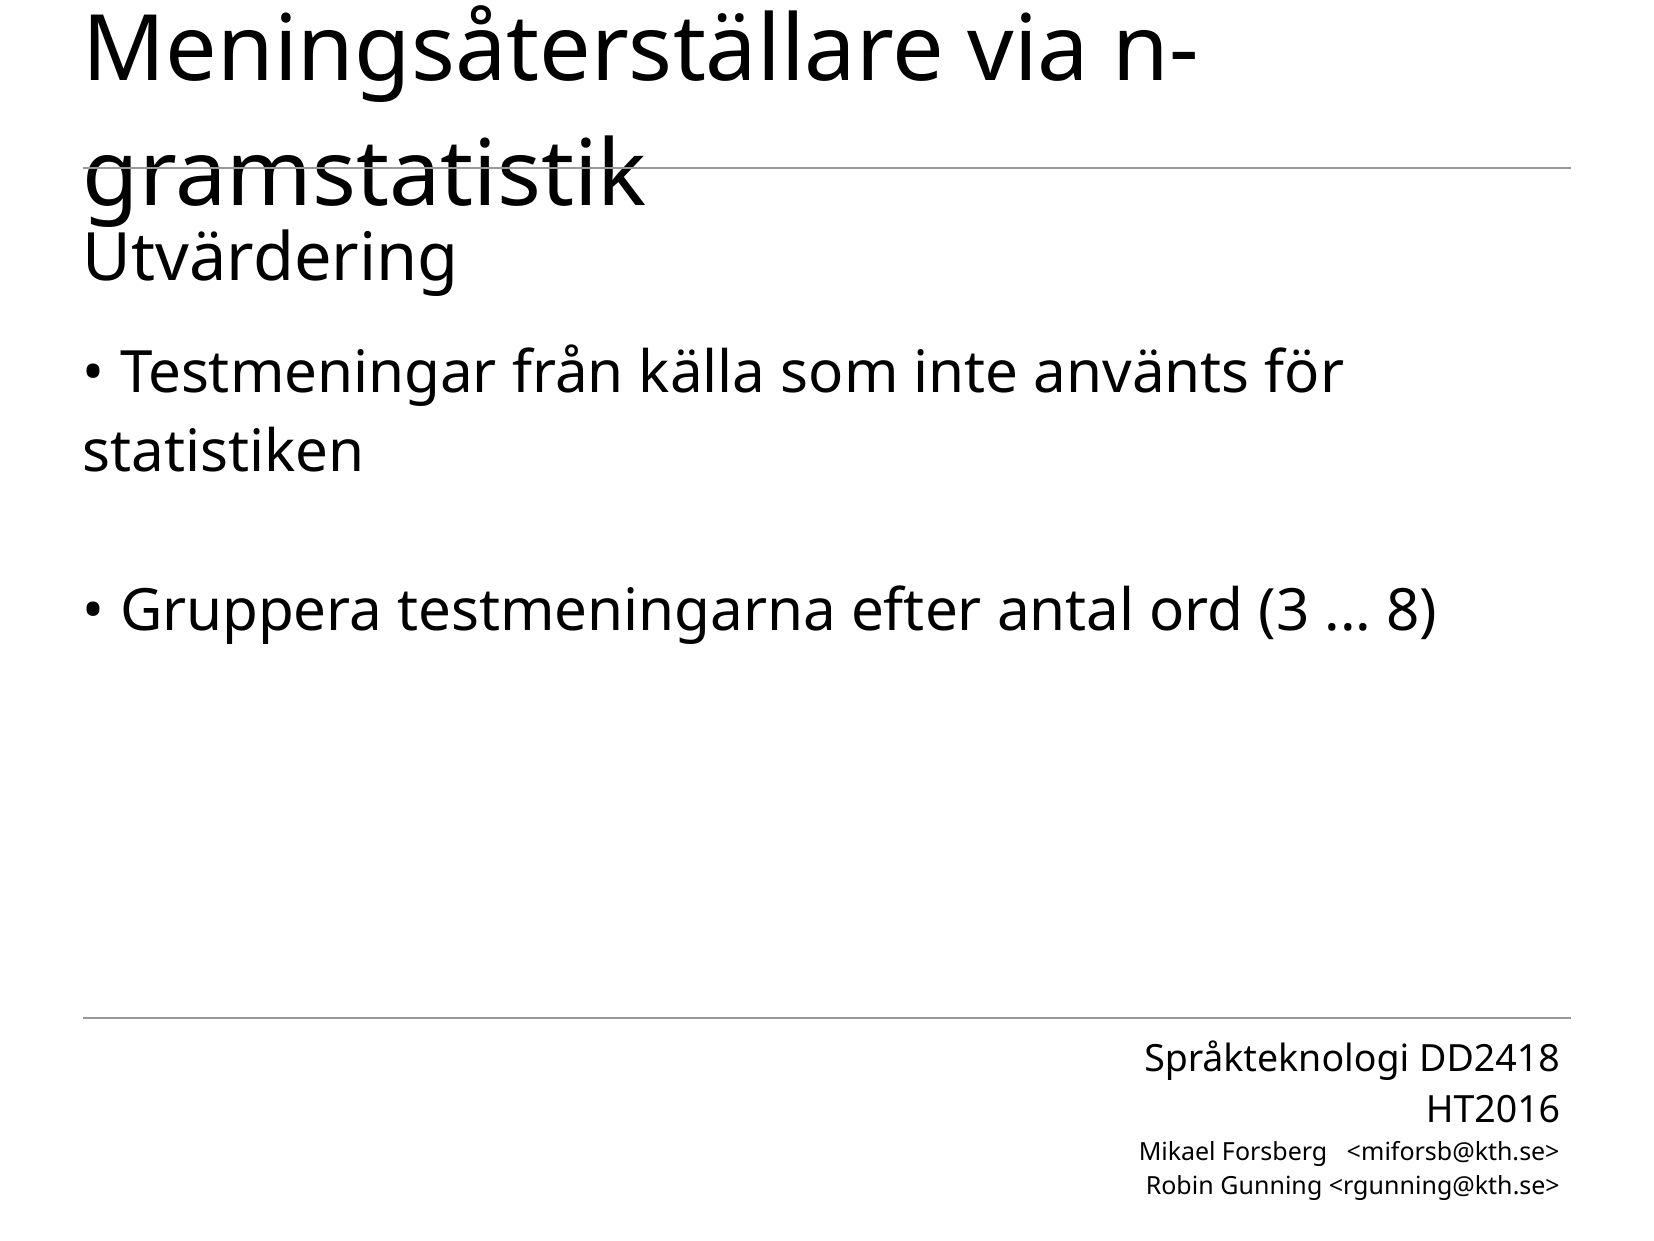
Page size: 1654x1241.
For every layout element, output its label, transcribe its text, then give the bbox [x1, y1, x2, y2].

title Meningsåterställare via n-gramstatistik [82, 46, 1571, 167]
subtitle • Testmeningar från källa som inte använts för statistiken • Gruppera testmeningarna efter antal ord (3 ... 8) [82, 330, 1571, 1010]
title Utvärdering [82, 194, 1571, 316]
text_box Språkteknologi DD2418 HT2016 Mikael Forsberg <miforsb@kth.se> Robin Gunning <rgunning@kth.se> [1020, 1024, 1576, 1156]
